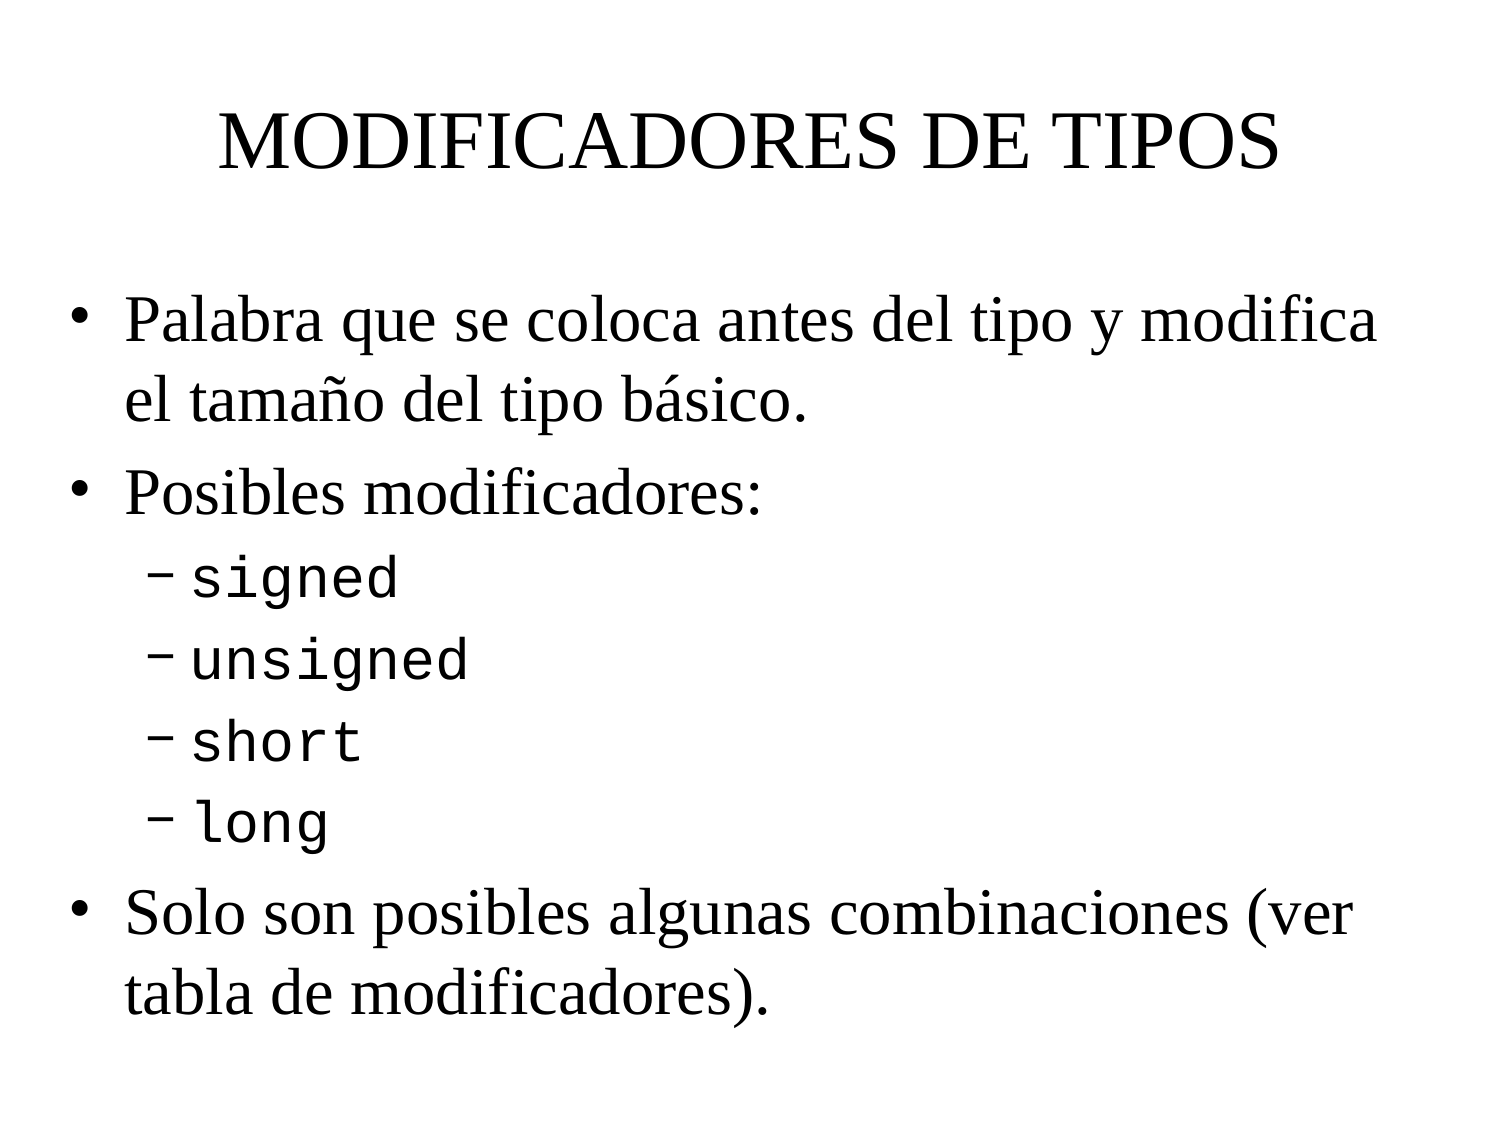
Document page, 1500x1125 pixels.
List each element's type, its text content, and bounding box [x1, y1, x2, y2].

title MODIFICADORES DE TIPOS [112, 66, 1388, 204]
list Palabra que se coloca antes del tipo y modifica el tamaño del tipo básico. Posibles modificadores: signed unsigned short long Solo son posibles algunas combinaciones (ver tabla de modificadores). [53, 267, 1447, 1071]
